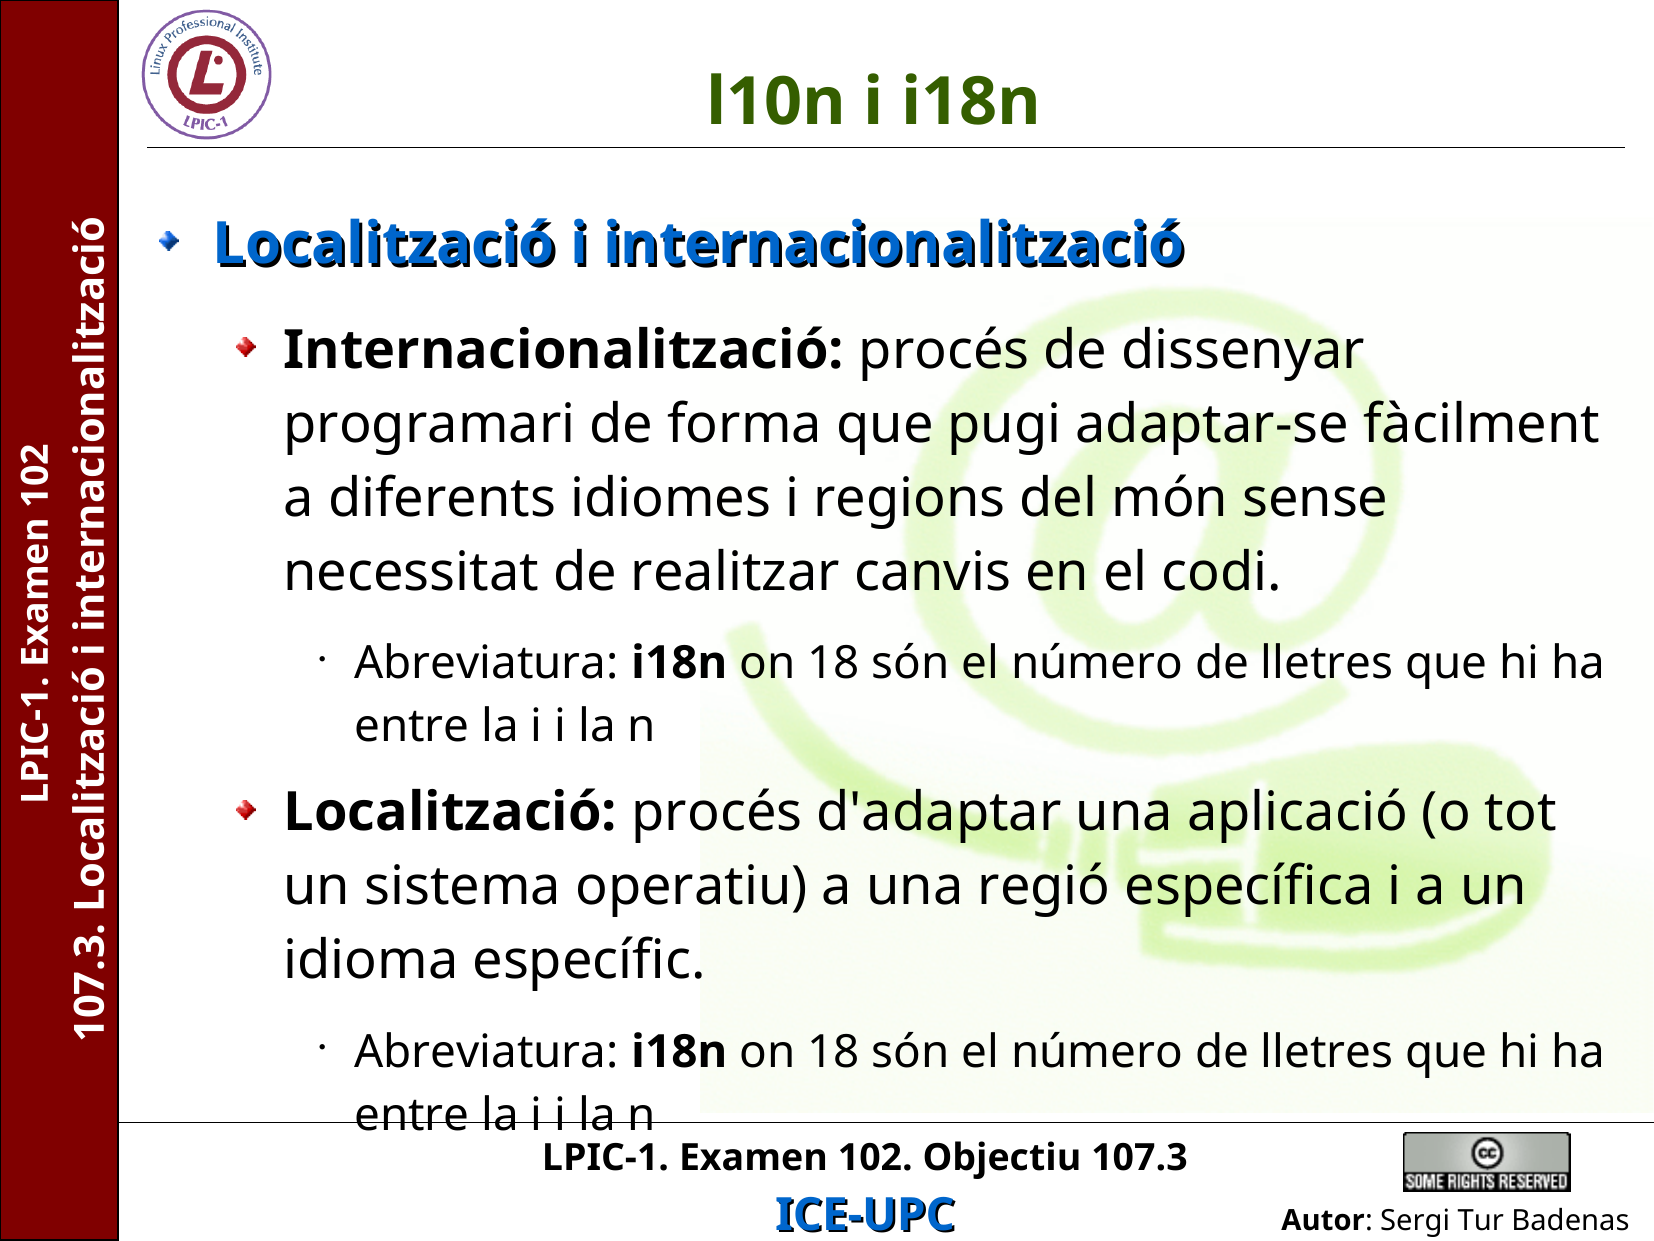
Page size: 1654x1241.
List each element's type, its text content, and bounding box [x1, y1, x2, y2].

picture [700, 217, 1654, 1113]
list Localització i internacionalització Internacionalització: procés de dissenyar programari de forma que pugi adaptar-se fàcilment a diferents idiomes i regions del món sense necessitat de realitzar canvis en el codi. Abreviatura: i18n on 18 són el número de lletres que hi ha entre la i i la n Localització: procés d'adaptar una aplicació (o tot un sistema operatiu) a una regió específica i a un idioma específic. Abreviatura: i18n on 18 són el número de lletres que hi ha entre la i i la n [141, 201, 1630, 1104]
picture [1403, 1132, 1571, 1192]
title l10n i i18n [129, 49, 1619, 148]
picture [135, 5, 277, 49]
